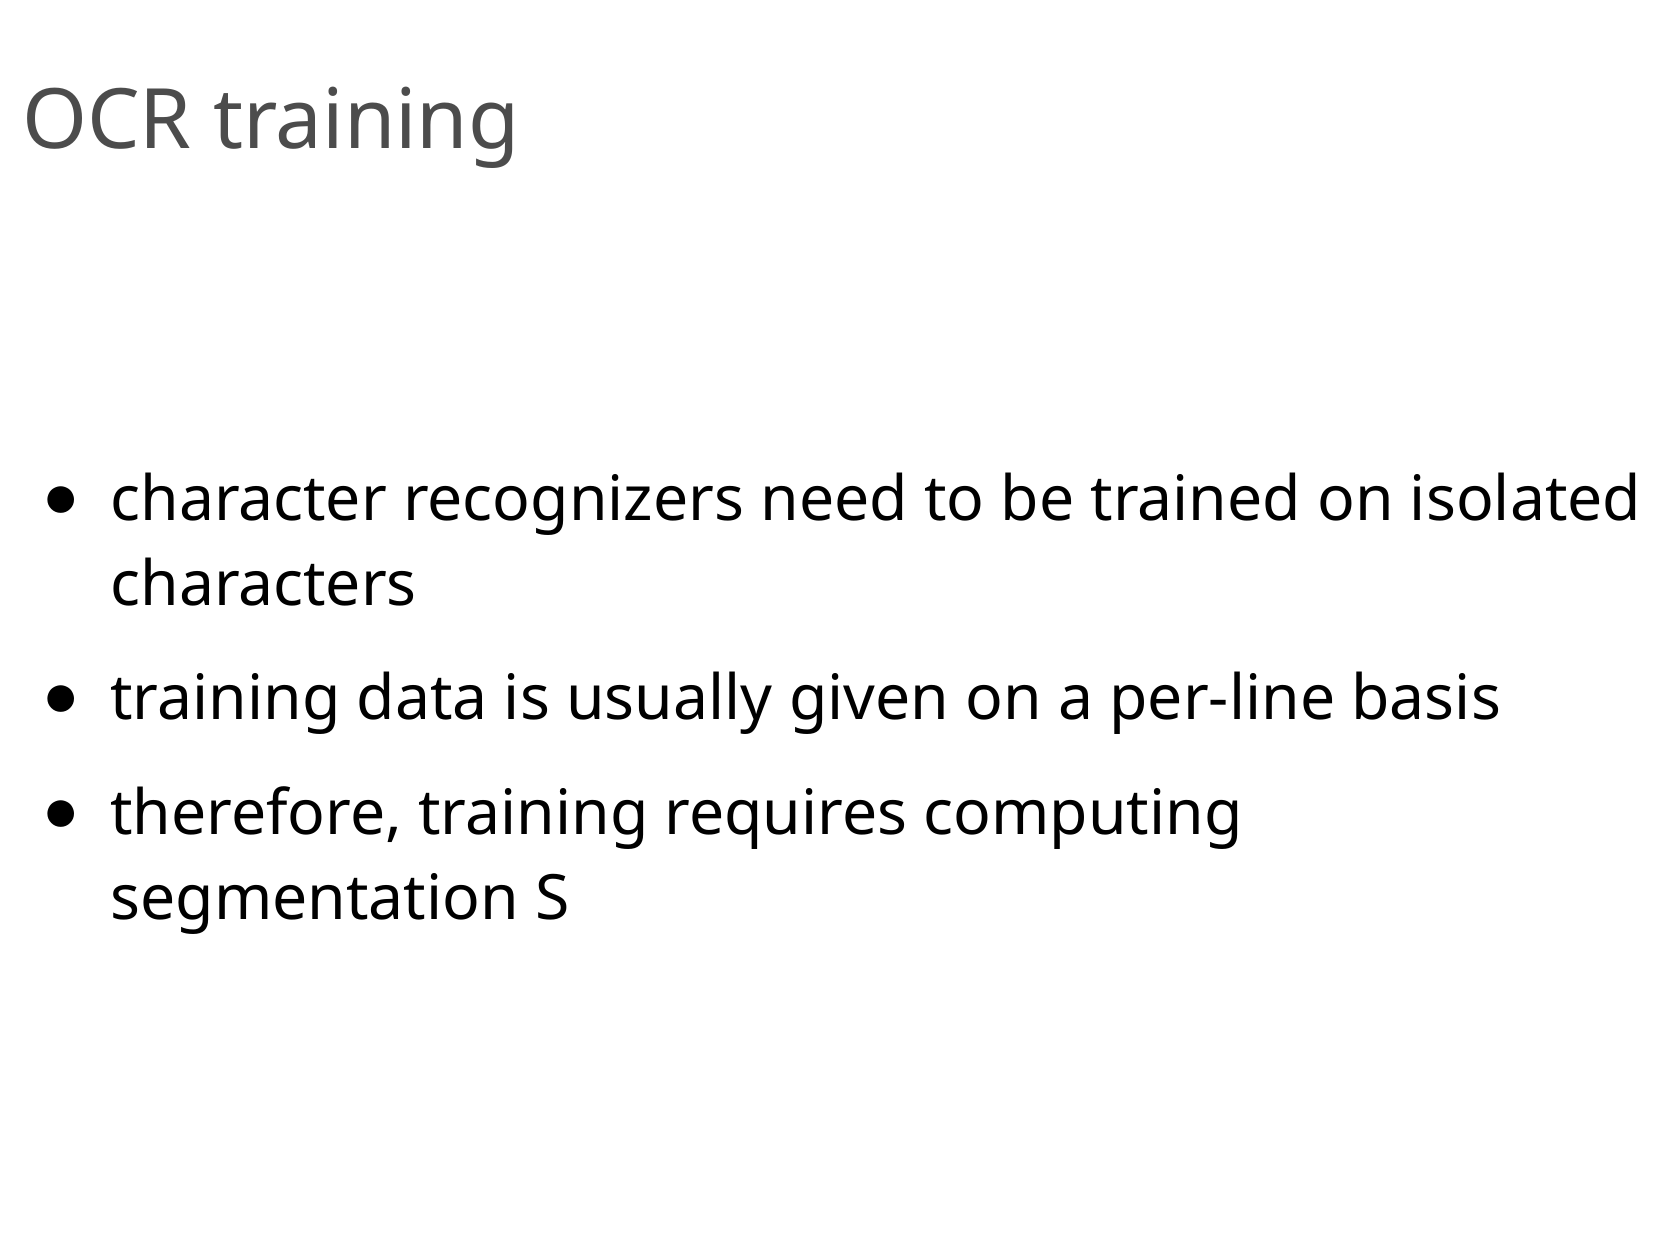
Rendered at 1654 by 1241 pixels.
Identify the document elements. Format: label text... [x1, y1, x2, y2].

title OCR training [22, 19, 1654, 213]
list character recognizers need to be trained on isolated characters training data is usually given on a per-line basis therefore, training requires computing segmentation S [25, 233, 1654, 1158]
